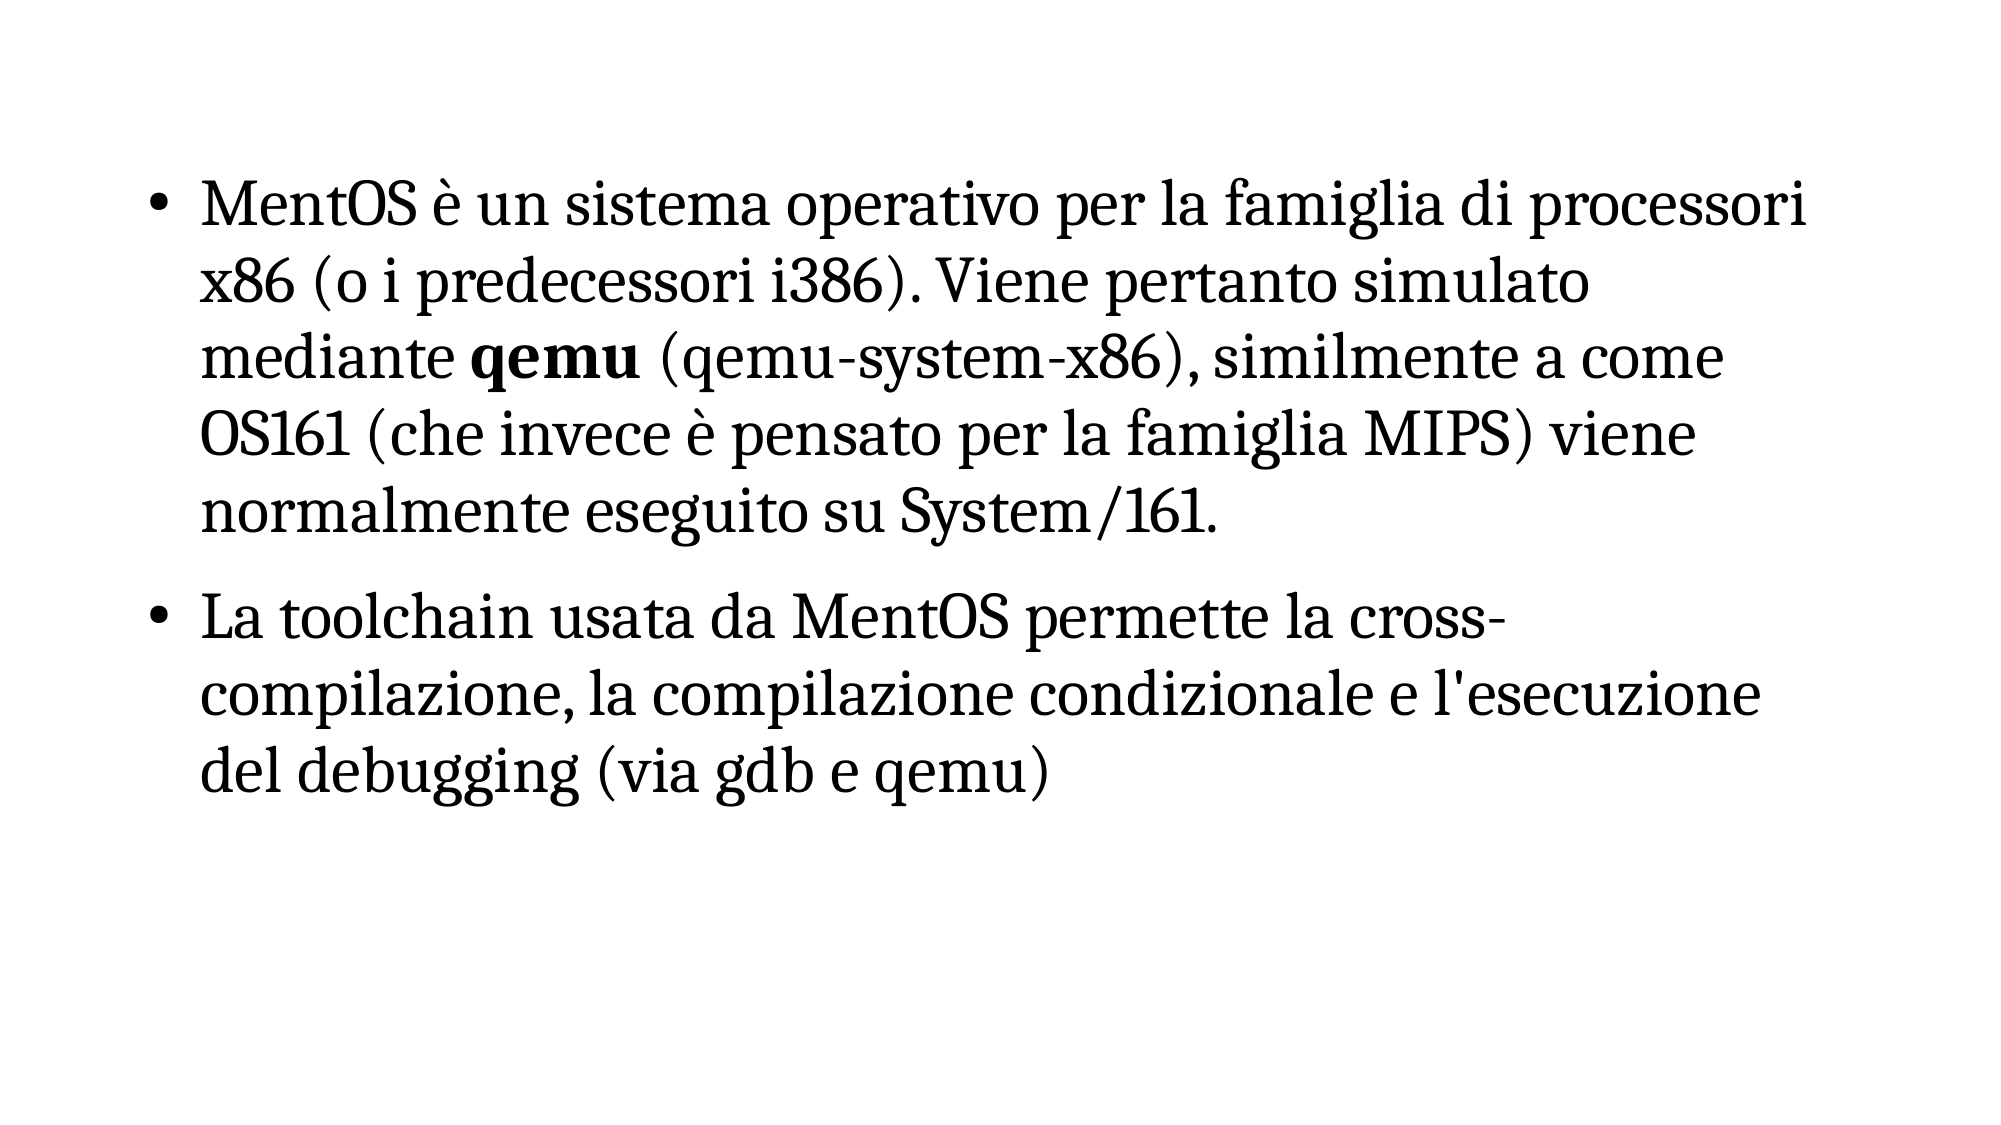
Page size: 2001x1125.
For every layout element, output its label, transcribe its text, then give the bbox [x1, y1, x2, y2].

list MentOS è un sistema operativo per la famiglia di processori x86 (o i predecessori i386). Viene pertanto simulato mediante qemu (qemu-system-x86), similmente a come OS161 (che invece è pensato per la famiglia MIPS) viene normalmente eseguito su System/161. La toolchain usata da MentOS permette la cross-compilazione, la compilazione condizionale e l'esecuzione del debugging (via gdb e qemu) [129, 165, 1855, 1073]
